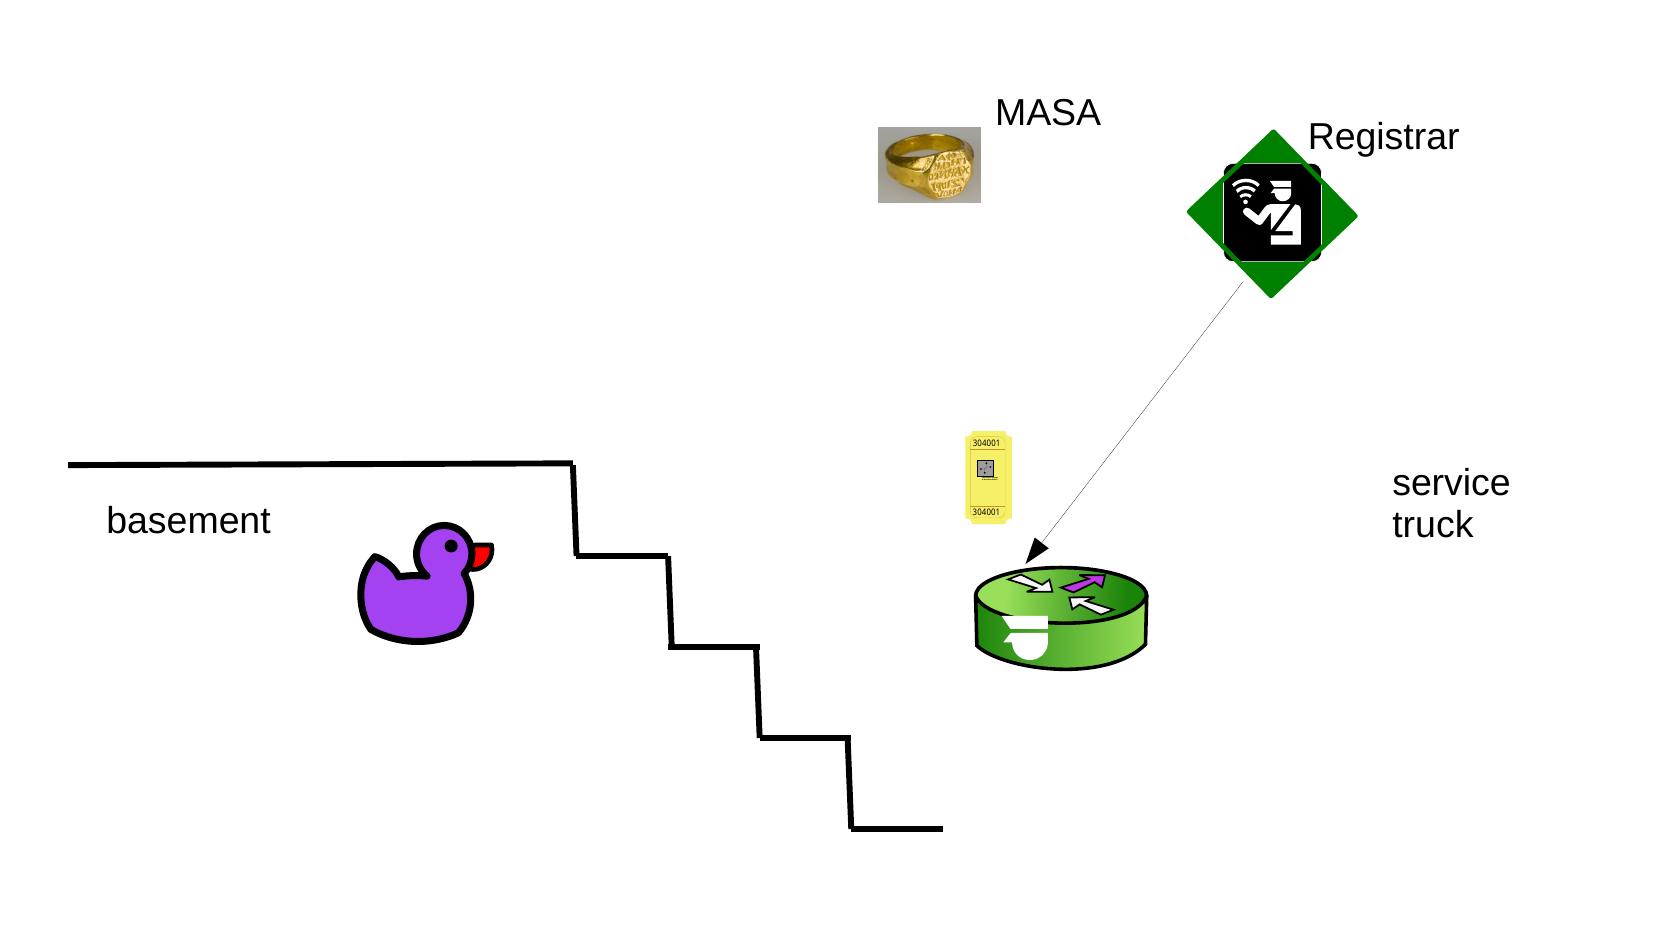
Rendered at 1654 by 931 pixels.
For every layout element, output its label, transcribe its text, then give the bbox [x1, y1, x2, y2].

picture [968, 554, 1177, 674]
picture [965, 431, 1032, 525]
picture [349, 511, 502, 663]
text_box Registrar [1293, 107, 1475, 165]
text_box service truck [1377, 454, 1526, 554]
picture [1186, 129, 1358, 299]
text_box basement [91, 492, 286, 549]
text_box MASA [980, 84, 1117, 142]
picture [878, 127, 981, 203]
